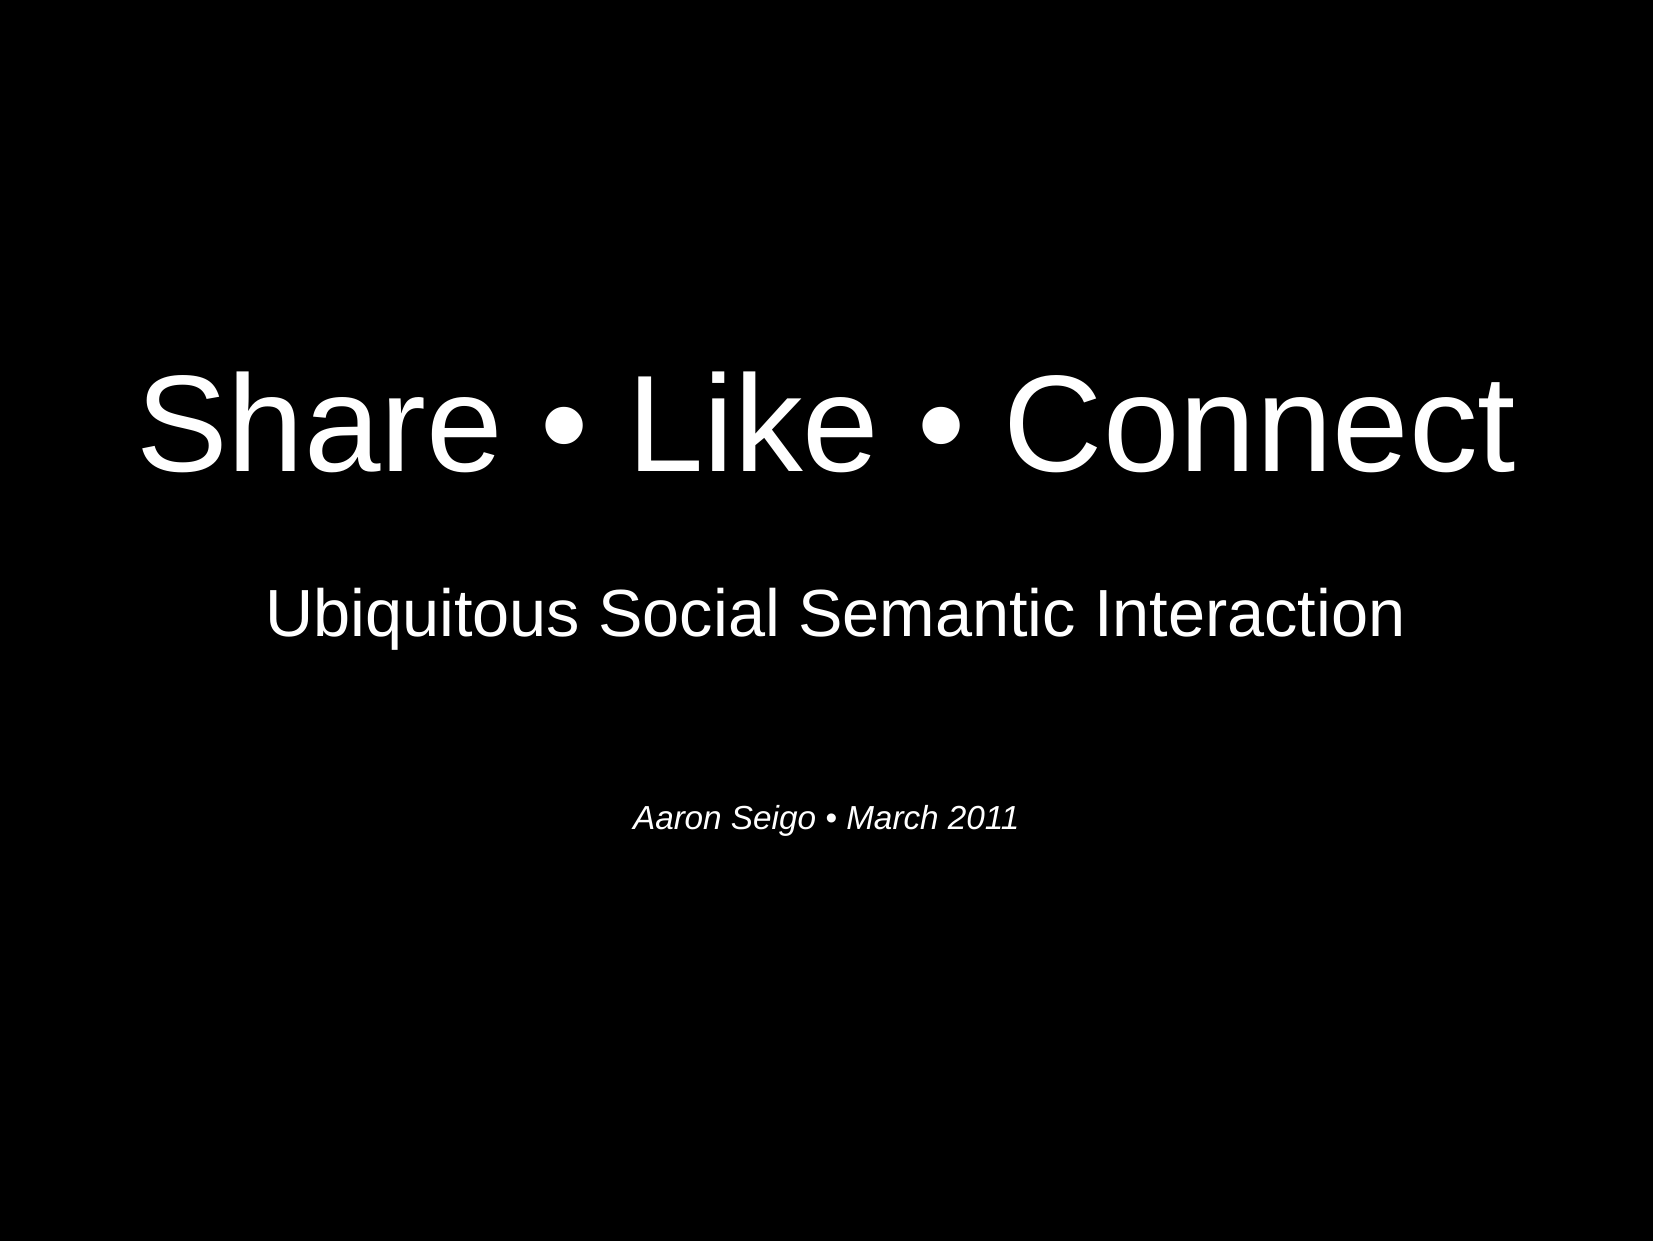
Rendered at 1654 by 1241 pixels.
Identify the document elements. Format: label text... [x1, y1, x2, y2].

subtitle Share • Like • Connect Ubiquitous Social Semantic Interaction Aaron Seigo • March 2011 [82, 75, 1571, 1109]
